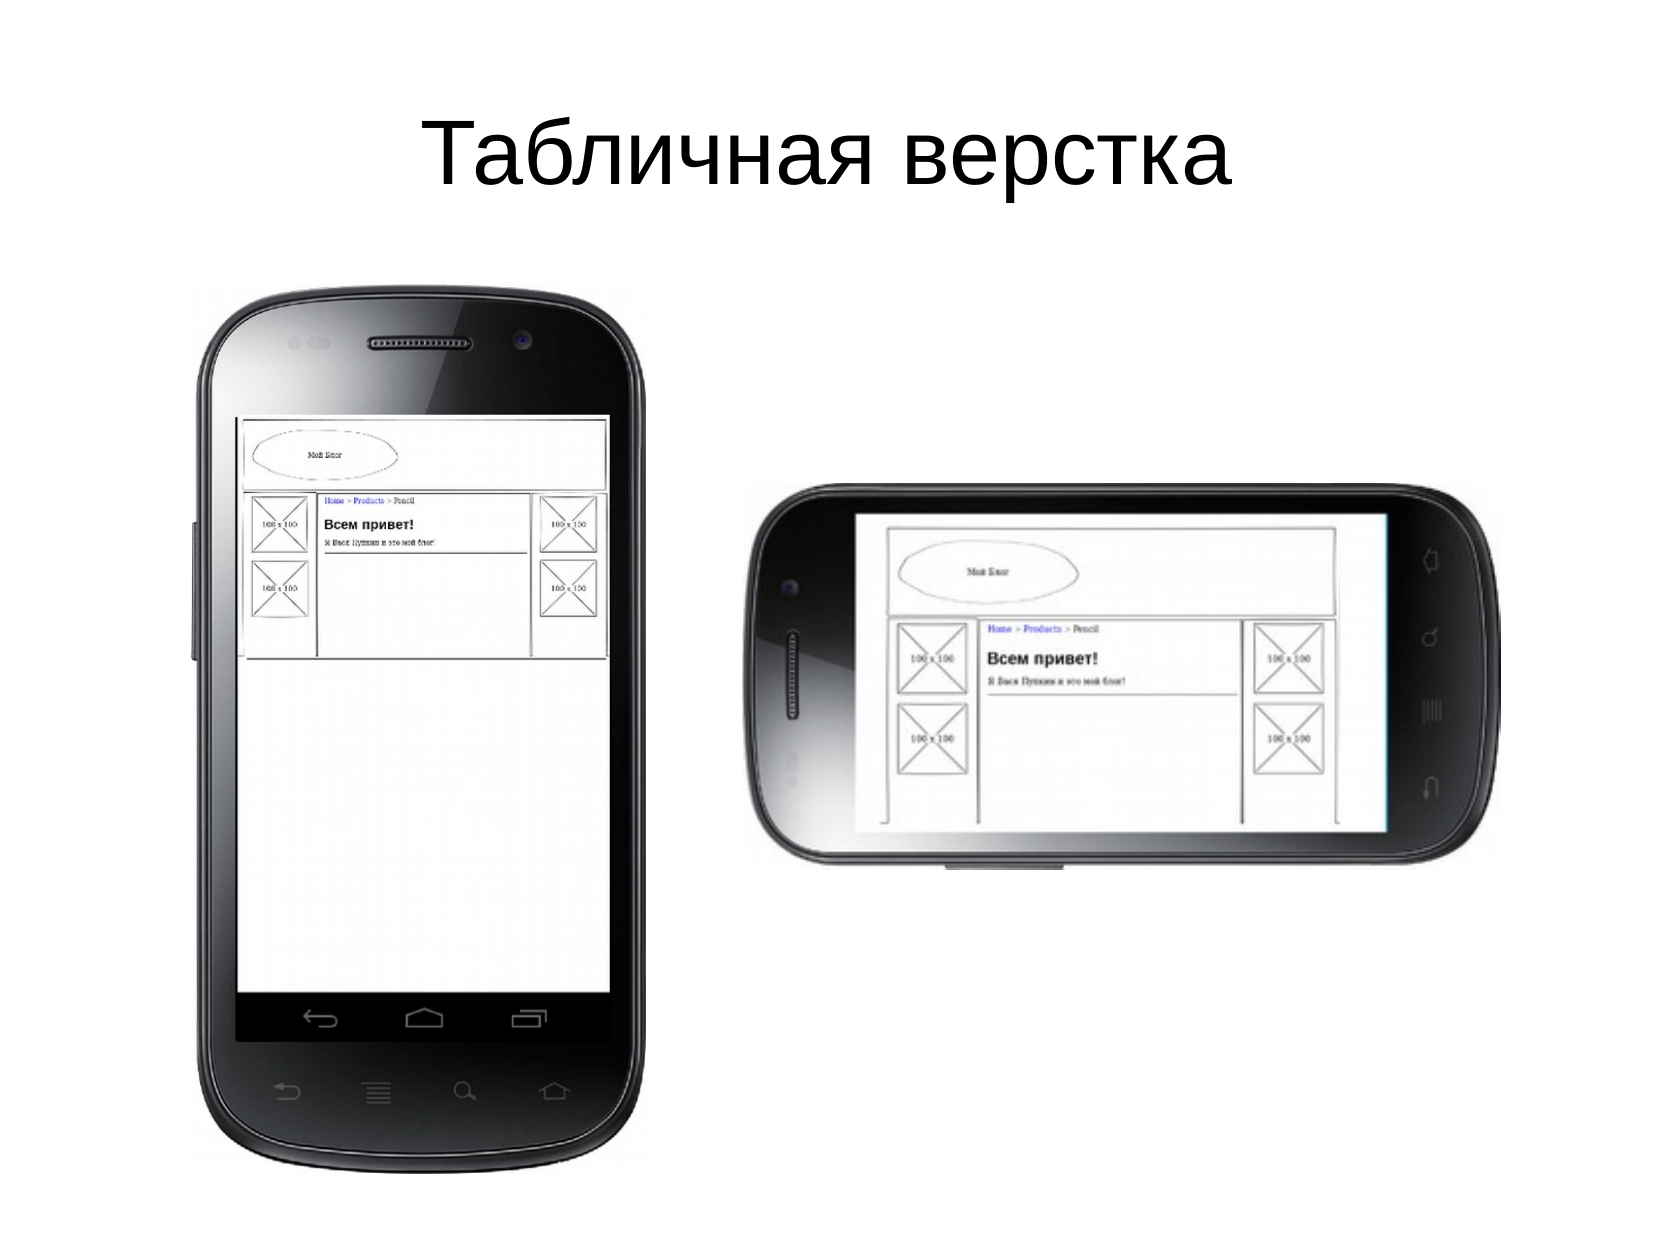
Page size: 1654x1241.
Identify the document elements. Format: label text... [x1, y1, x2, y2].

picture [742, 483, 1501, 871]
picture [191, 284, 646, 1174]
title Табличная верстка [82, 49, 1571, 257]
